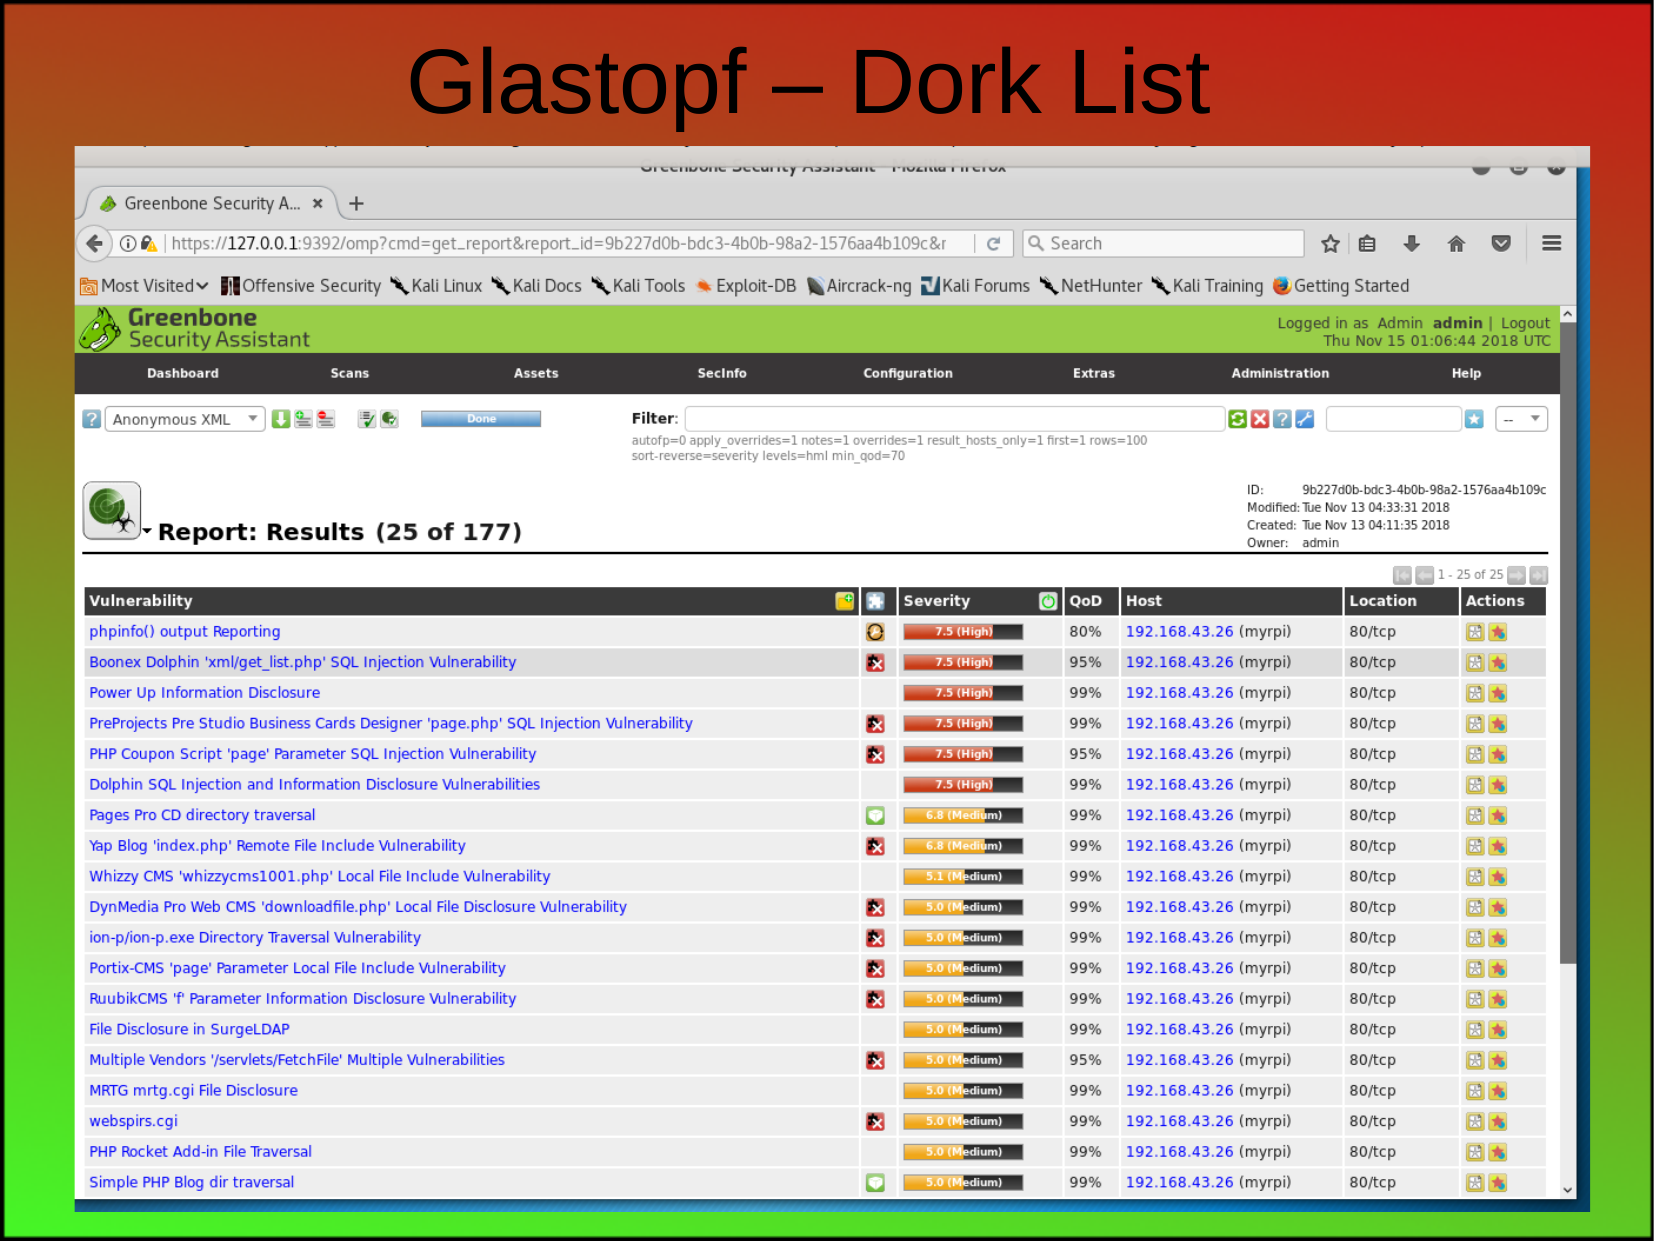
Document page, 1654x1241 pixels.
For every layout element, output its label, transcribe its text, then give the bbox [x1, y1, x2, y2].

title Glastopf – Dork List [64, 0, 1554, 186]
picture [0, 0, 1654, 1241]
